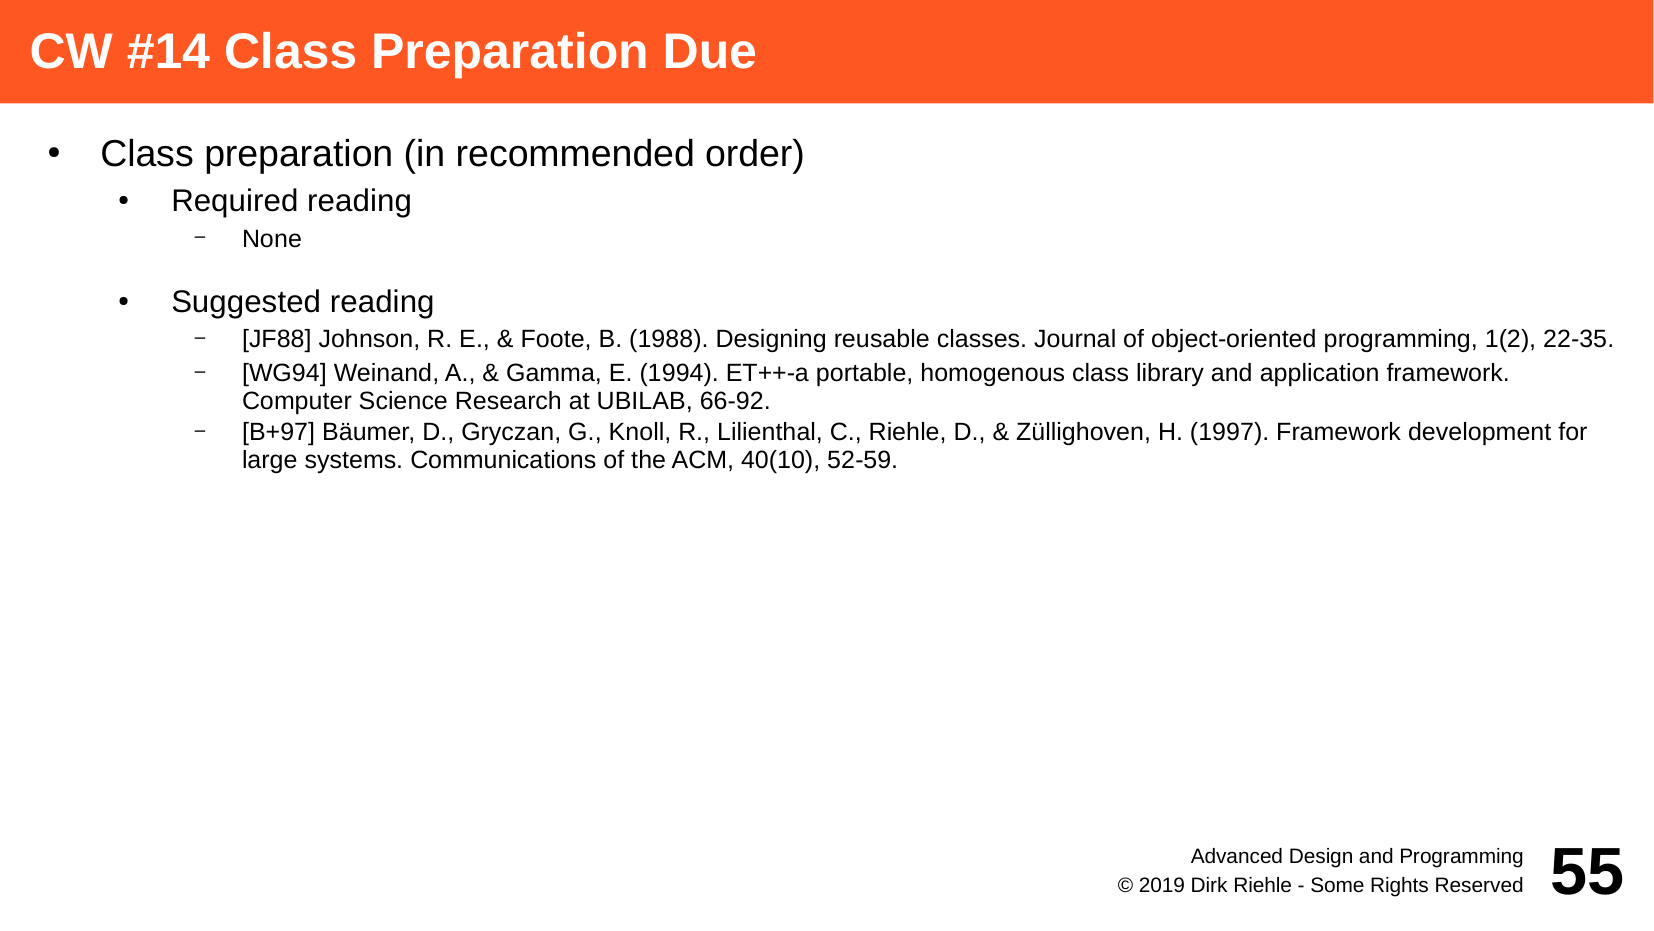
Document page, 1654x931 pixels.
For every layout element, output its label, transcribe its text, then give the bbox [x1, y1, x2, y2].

list Class preparation (in recommended order) Required reading None Suggested reading [JF88] Johnson, R. E., & Foote, B. (1988). Designing reusable classes. Journal of object-oriented programming, 1(2), 22-35. [WG94] Weinand, A., & Gamma, E. (1994). ET++-a portable, homogenous class library and application framework. Computer Science Research at UBILAB, 66-92. [B+97] Bäumer, D., Gryczan, G., Knoll, R., Lilienthal, C., Riehle, D., & Züllighoven, H. (1997). Framework development for large systems. Communications of the ACM, 40(10), 52-59. [29, 132, 1625, 813]
title CW #14 Class Preparation Due [0, 0, 1654, 104]
